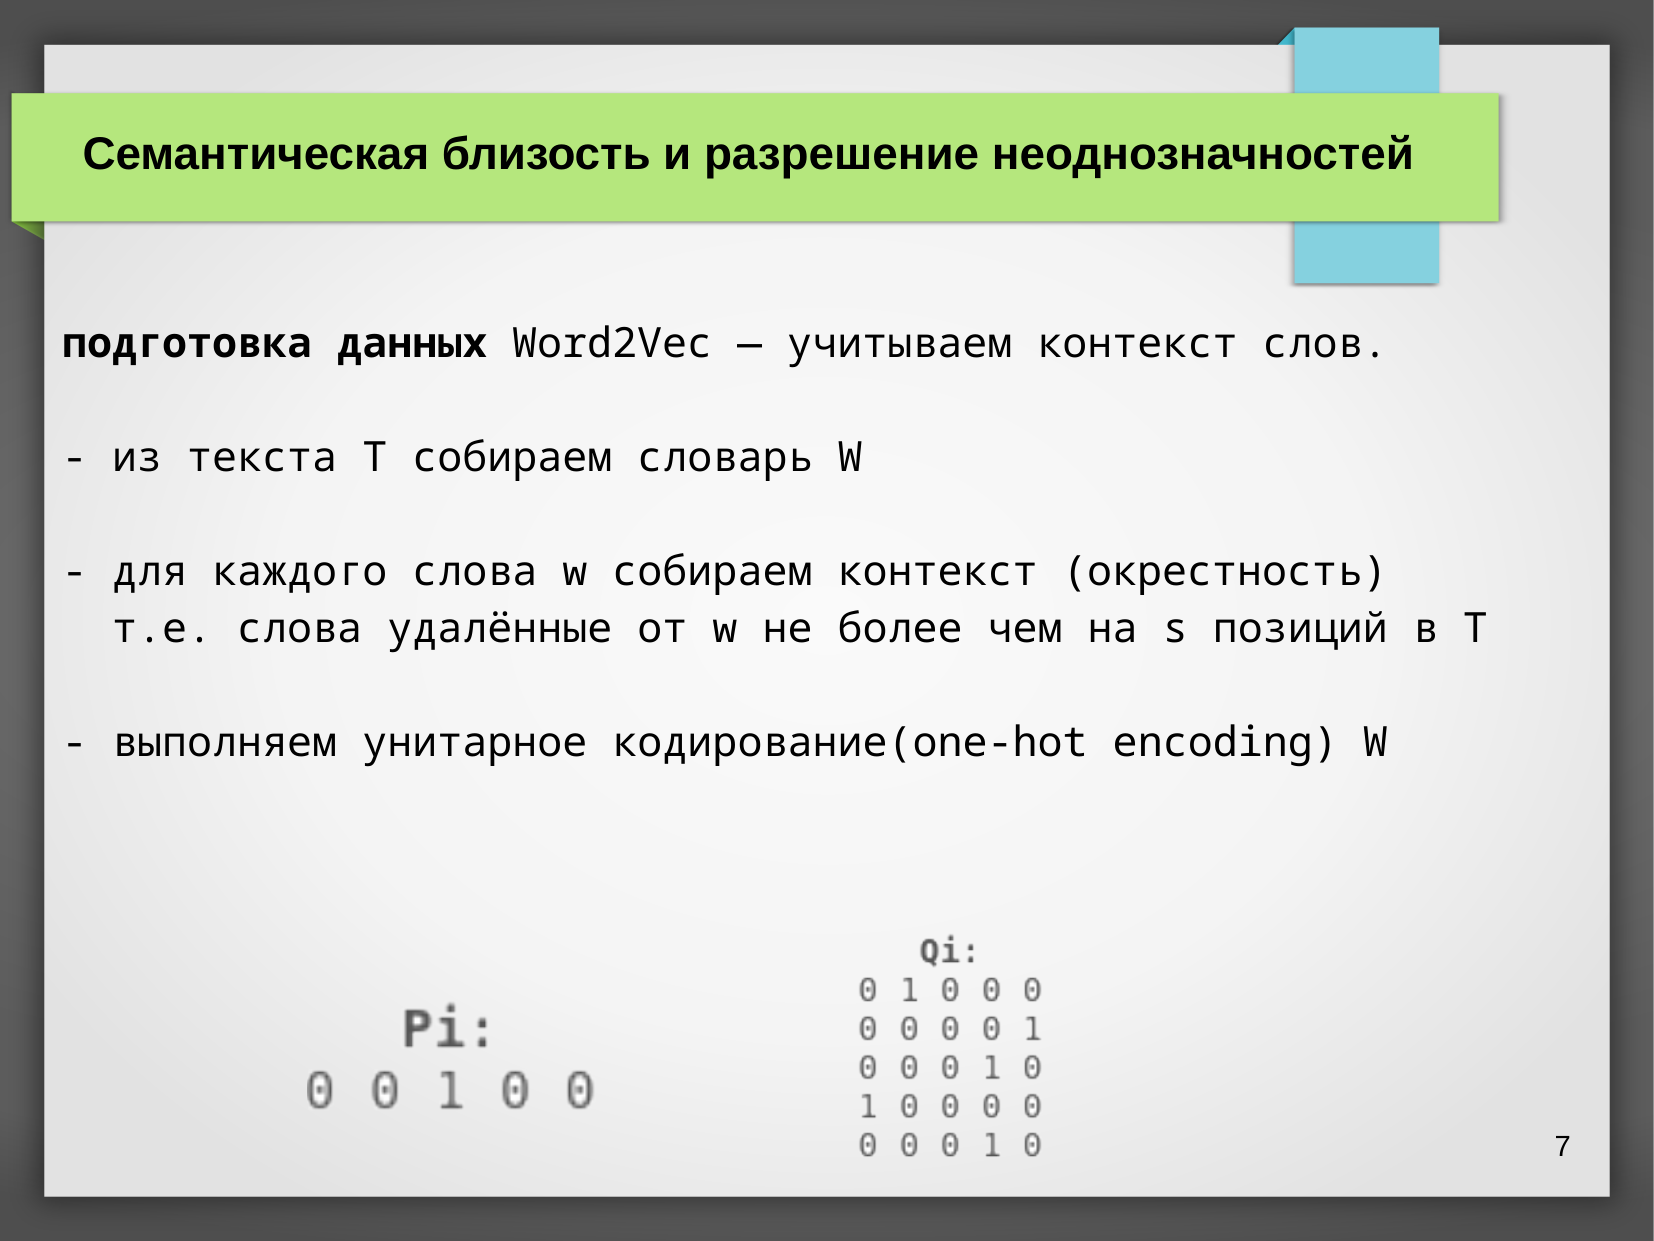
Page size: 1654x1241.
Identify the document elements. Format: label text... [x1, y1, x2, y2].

picture [0, 0, 1654, 1241]
title Семантическая близость и разрешение неоднозначностей [82, 121, 1489, 187]
text_box подготовка данных Word2Vec — учитываем контекст слов. - из текста T собираем словарь W - для каждого слова w собираем контекст (окрестность) т.е. слова удалённые от w не более чем на s позиций в T - выполняем унитарное кодирование(one-hot encoding) W [47, 248, 1595, 927]
